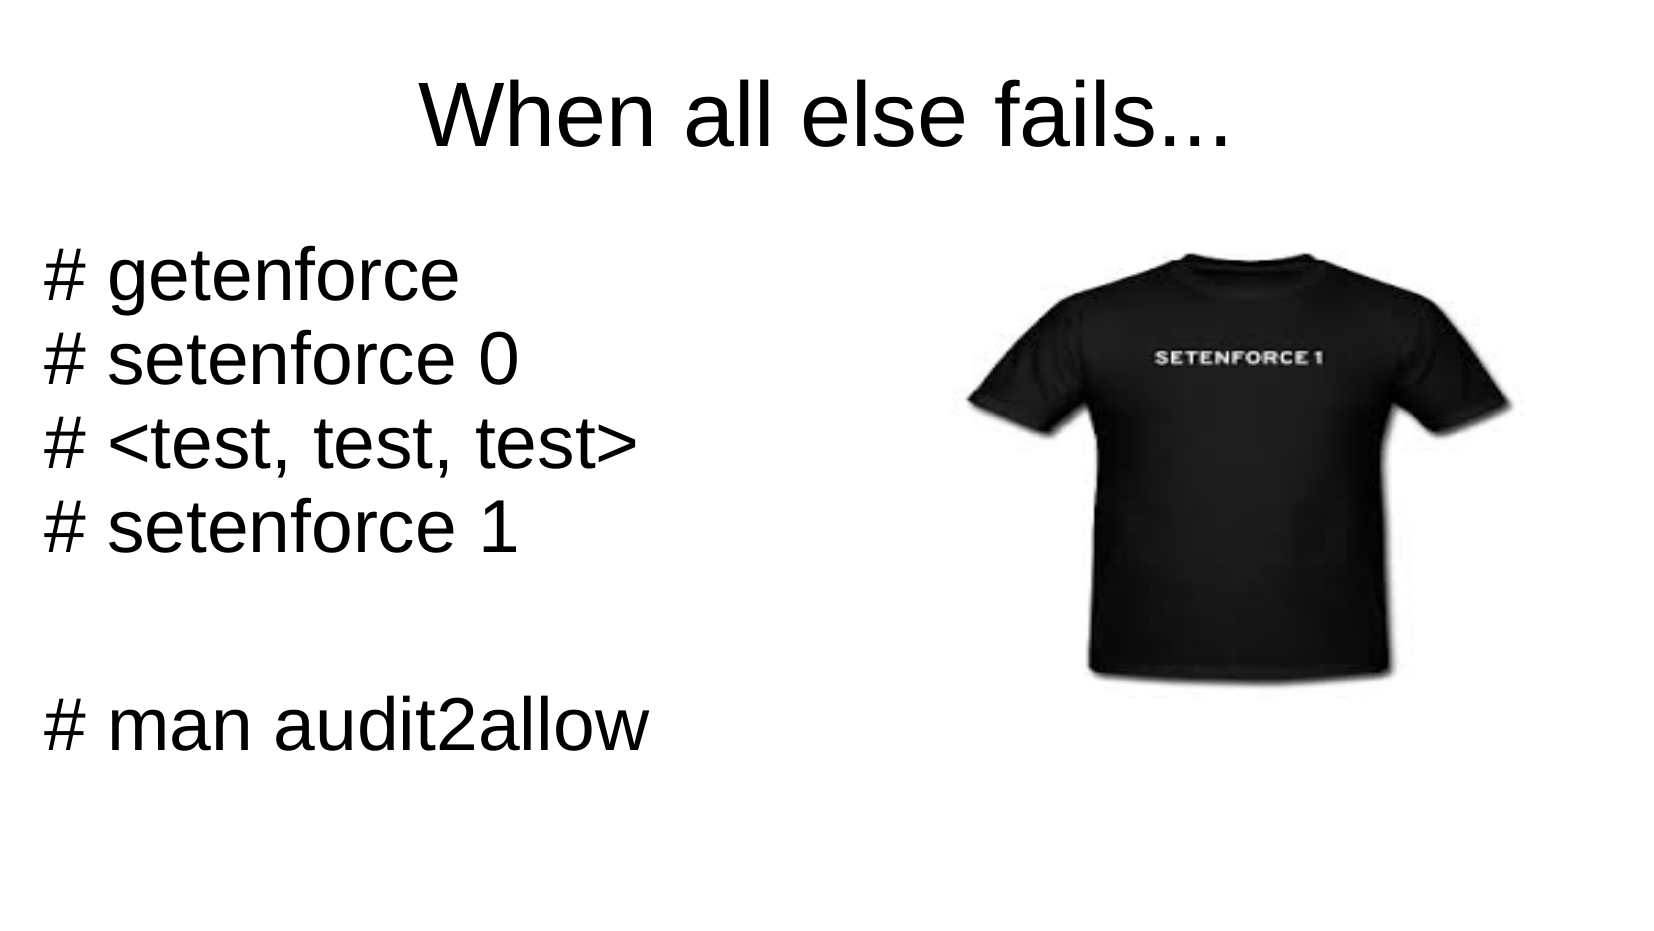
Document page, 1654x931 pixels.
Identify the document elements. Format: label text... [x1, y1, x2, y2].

text_box # man audit2allow [30, 675, 1231, 796]
title When all else fails... [82, 36, 1571, 193]
text_box # getenforce # setenforce 0 # <test, test, test> # setenforce 1 [30, 225, 1231, 576]
picture [930, 236, 1546, 698]
